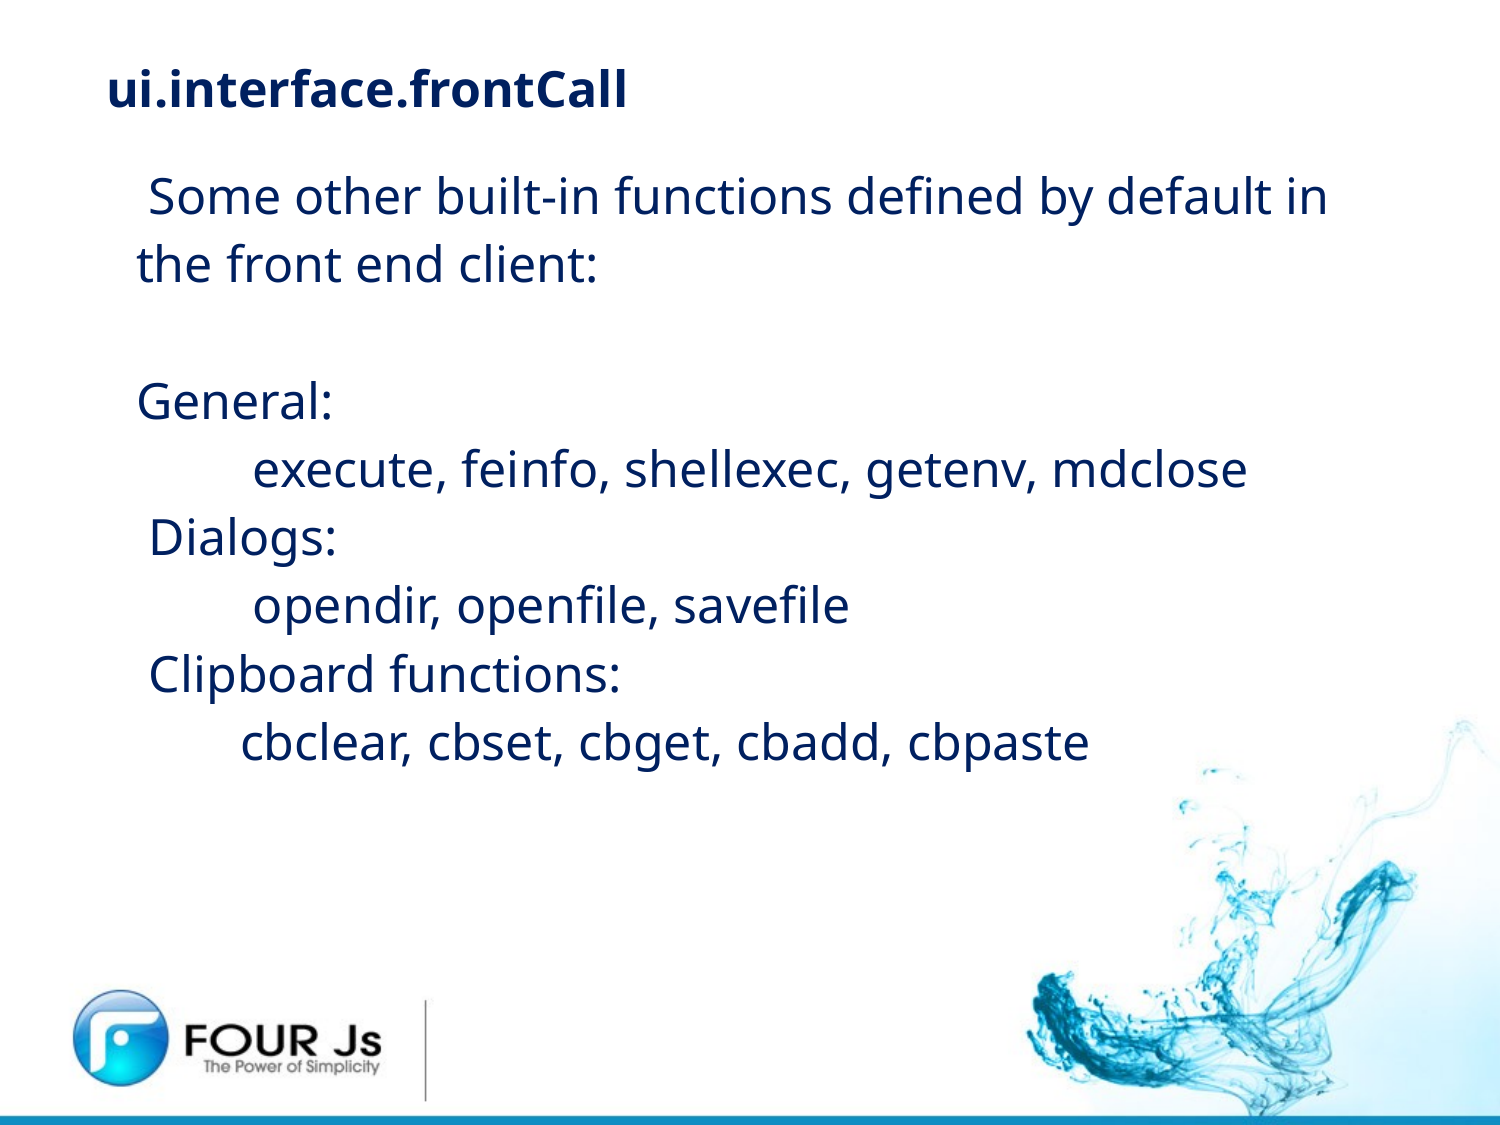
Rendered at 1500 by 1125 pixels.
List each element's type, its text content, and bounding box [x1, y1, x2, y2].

picture [0, 0, 1500, 1122]
title ui.interface.frontCall [106, 35, 1388, 142]
text_box Some other built-in functions defined by default in the front end client: General: execute, feinfo, shellexec, getenv, mdclose Dialogs: opendir, openfile, savefile Clipboard functions: cbclear, cbset, cbget, cbadd, cbpaste [121, 153, 1418, 984]
